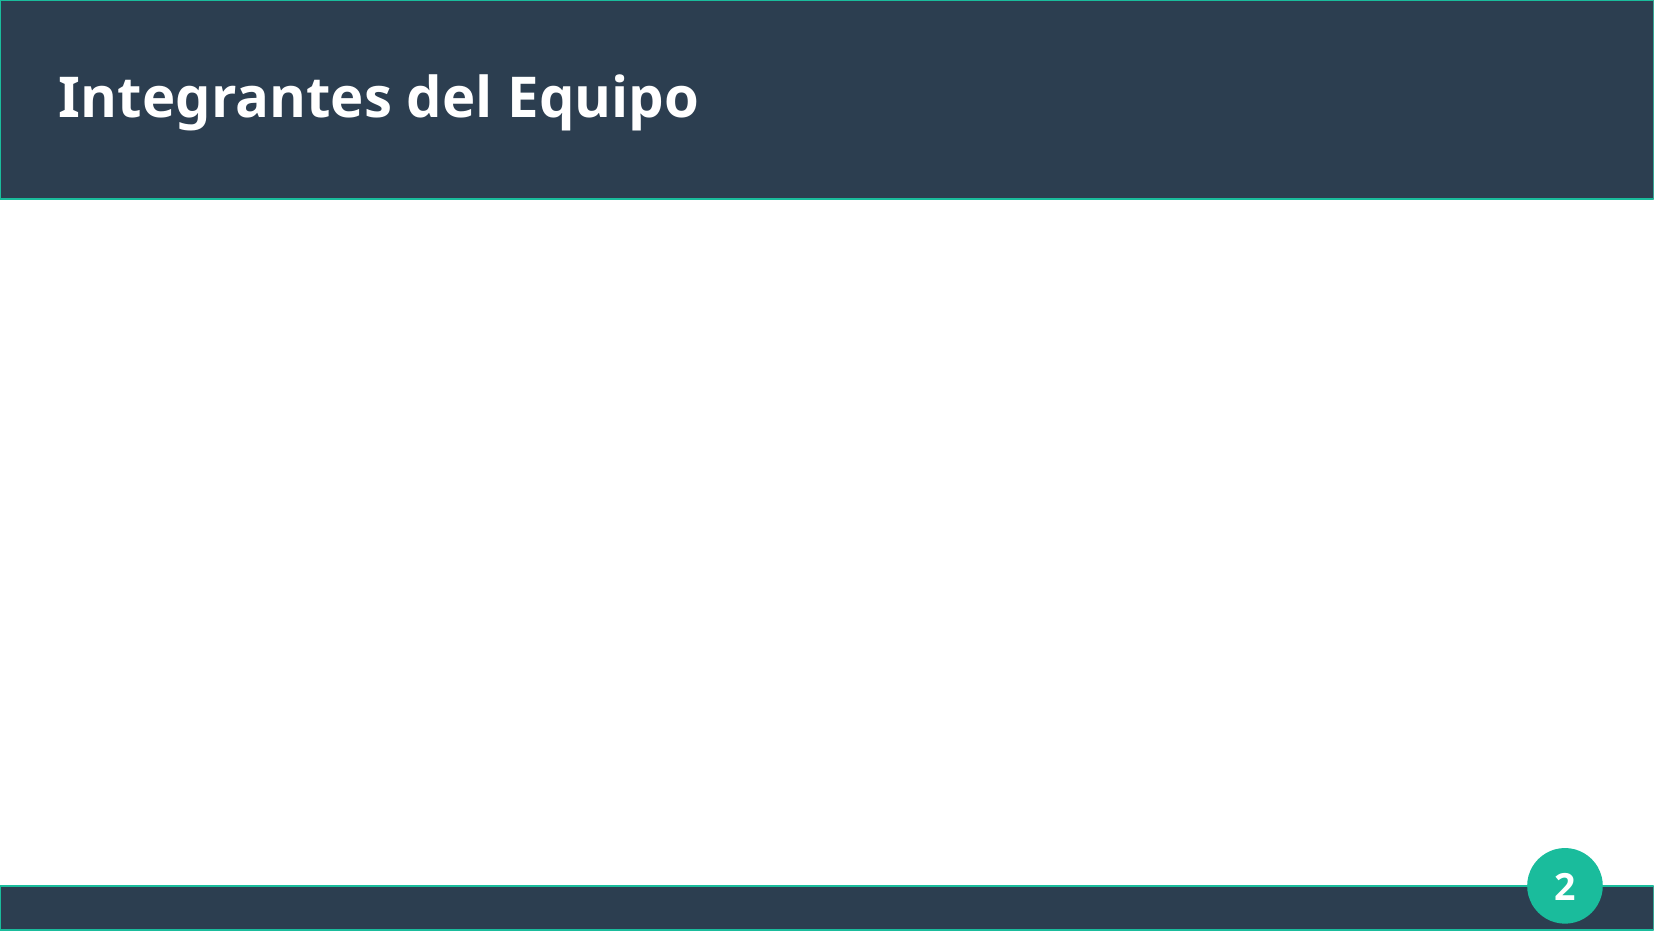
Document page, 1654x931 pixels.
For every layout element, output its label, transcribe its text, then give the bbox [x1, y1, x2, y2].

title Integrantes del Equipo [59, 37, 1595, 156]
